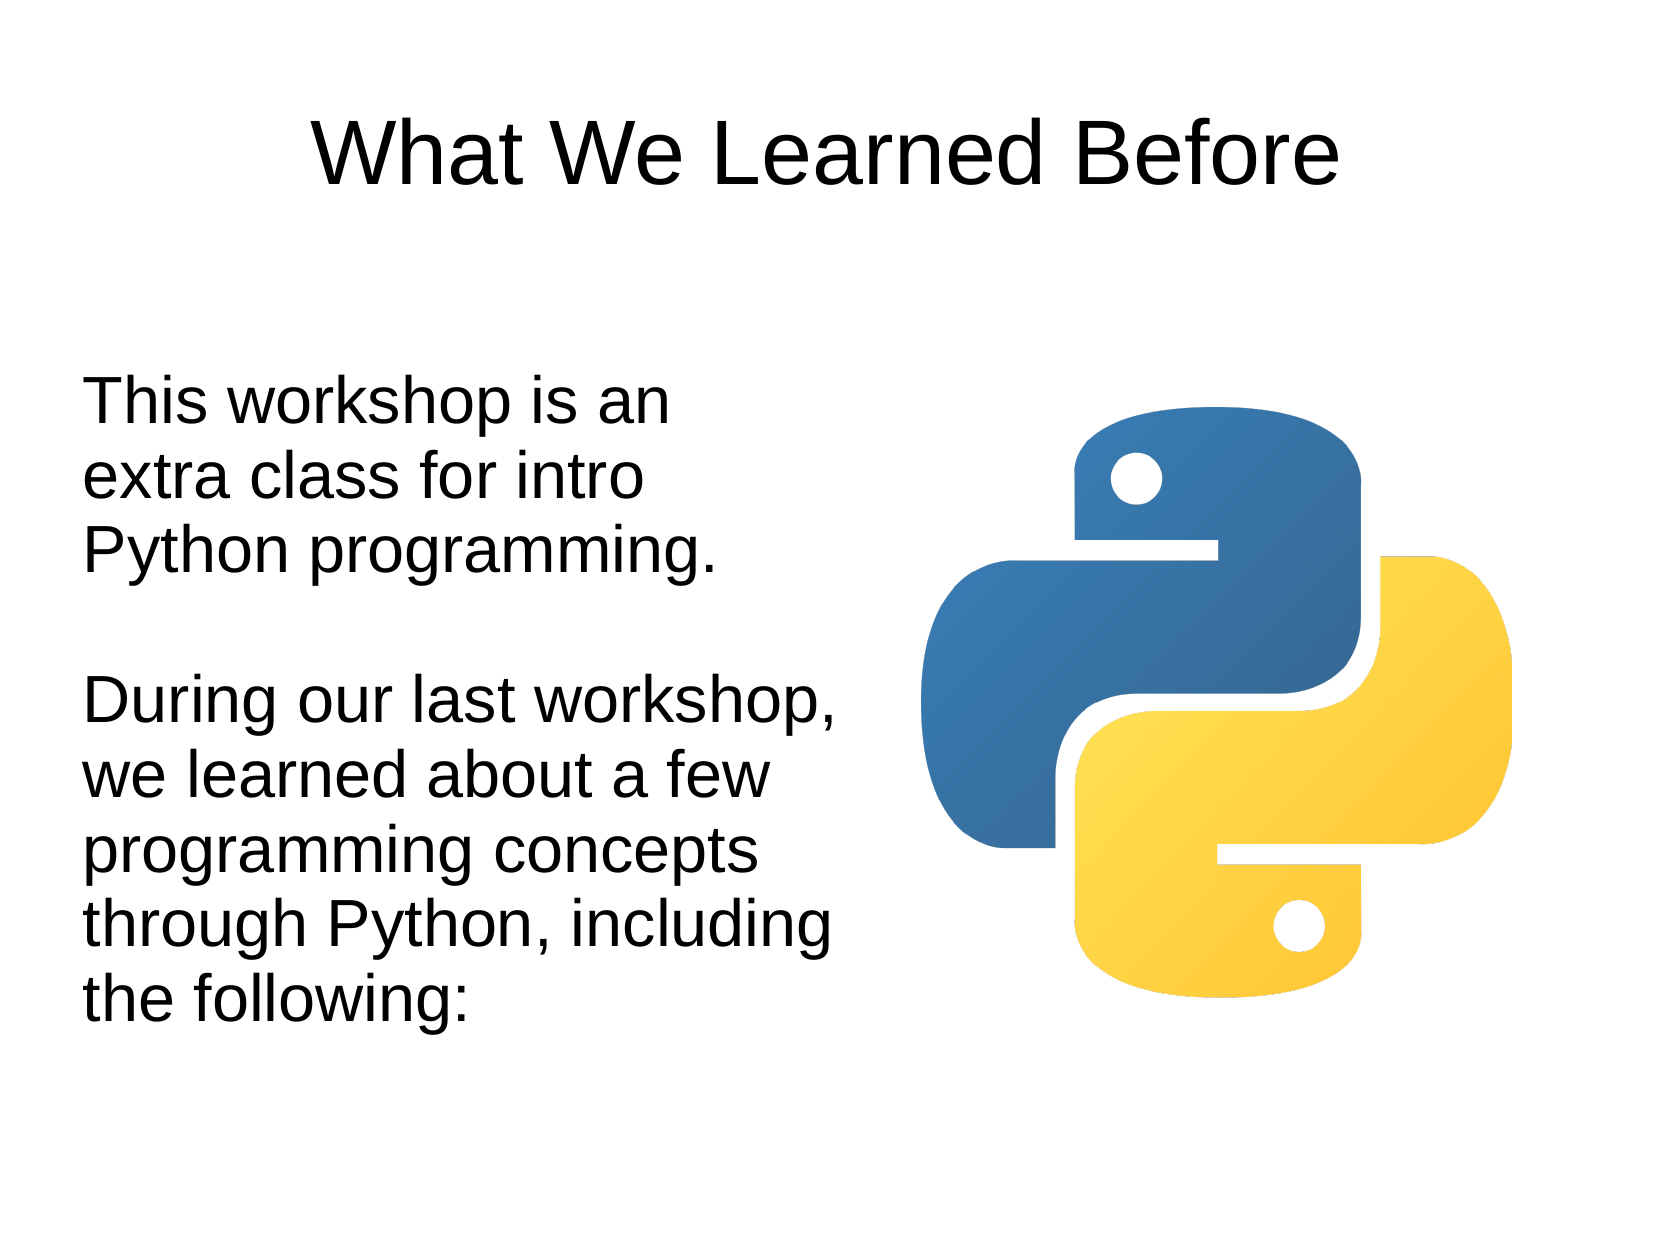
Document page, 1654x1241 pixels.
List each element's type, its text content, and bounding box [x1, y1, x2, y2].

subtitle This workshop is an extra class for intro Python programming. During our last workshop, we learned about a few programming concepts through Python, including the following: [82, 290, 1571, 1109]
picture [921, 407, 1512, 998]
title What We Learned Before [82, 49, 1571, 257]
